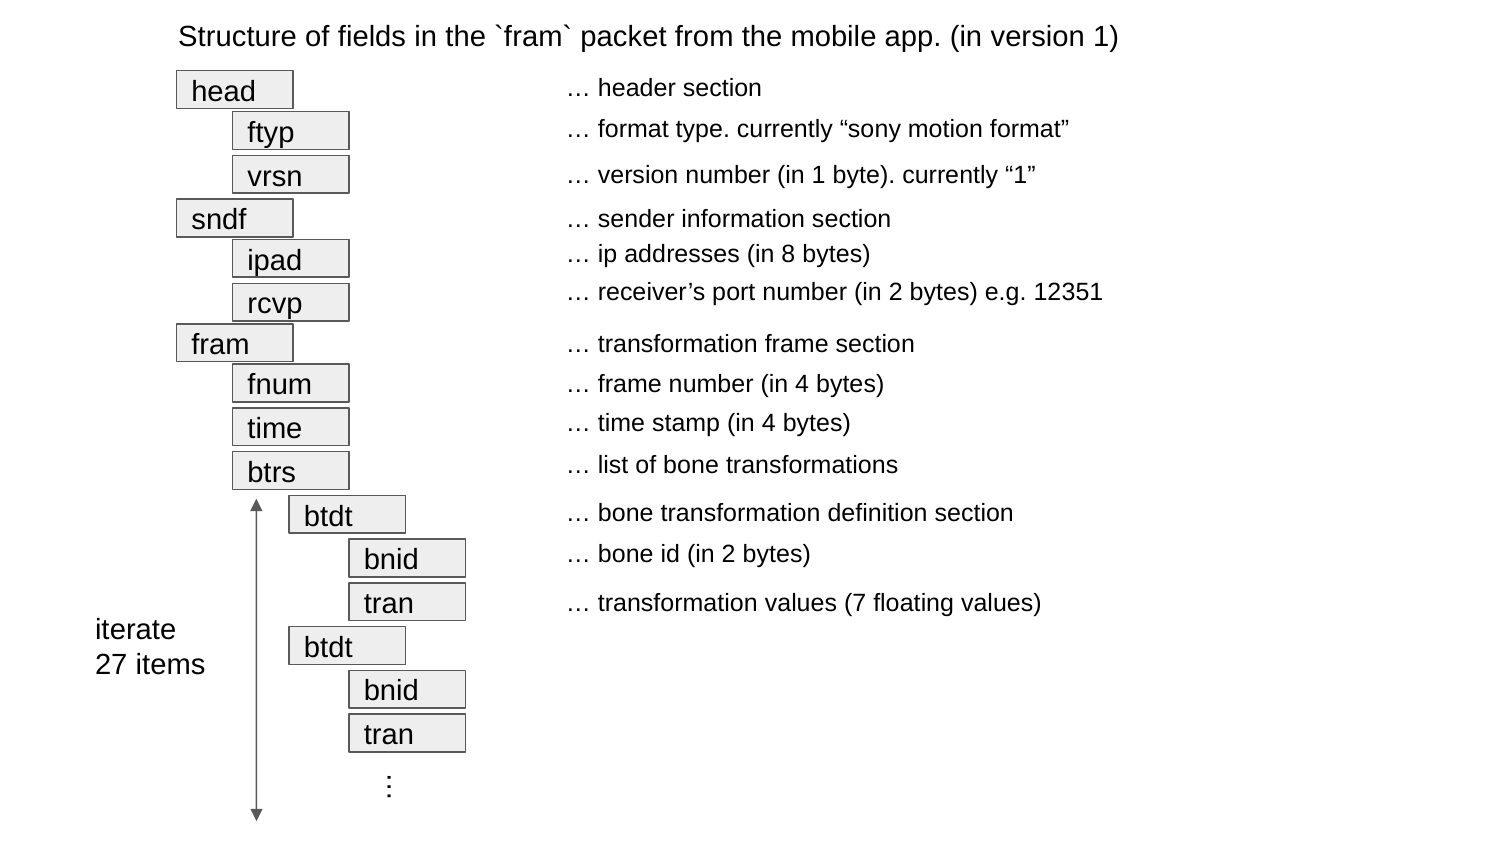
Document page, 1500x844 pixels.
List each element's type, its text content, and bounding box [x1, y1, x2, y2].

text_box … time stamp (in 4 bytes) [550, 391, 1101, 433]
text_box time [232, 407, 349, 446]
text_box ipad [232, 239, 349, 278]
text_box btrs [232, 451, 349, 490]
text_box … bone id (in 2 bytes) [550, 522, 1101, 571]
text_box fram [176, 323, 293, 362]
text_box tran [348, 582, 466, 621]
text_box bnid [348, 539, 466, 577]
text_box … header section [550, 56, 999, 97]
text_box ftyp [232, 111, 349, 150]
text_box … [366, 757, 432, 815]
text_box … receiver’s port number (in 2 bytes) e.g. 12351 [550, 260, 1214, 321]
text_box head [176, 70, 293, 109]
text_box … transformation values (7 floating values) [550, 571, 1101, 632]
text_box btdt [289, 626, 406, 665]
text_box … bone transformation definition section [550, 481, 1101, 522]
text_box … frame number (in 4 bytes) [550, 352, 1101, 391]
text_box … format type. currently “sony motion format” [550, 97, 1183, 158]
text_box rcvp [232, 283, 349, 322]
text_box … transformation frame section [550, 312, 1101, 352]
text_box … version number (in 1 byte). currently “1” [550, 144, 1142, 205]
text_box vrsn [232, 155, 349, 194]
text_box … ip addresses (in 8 bytes) [550, 222, 1101, 283]
text_box tran [348, 714, 466, 752]
text_box … sender information section [550, 187, 999, 222]
text_box sndf [176, 199, 293, 237]
text_box Structure of fields in the `fram` packet from the mobile app. (in version 1) [163, 1, 1219, 67]
text_box … list of bone transformations [550, 433, 1101, 481]
text_box iterate 27 items [80, 594, 249, 695]
text_box btdt [289, 495, 406, 534]
text_box fnum [232, 364, 349, 402]
text_box bnid [348, 670, 466, 709]
